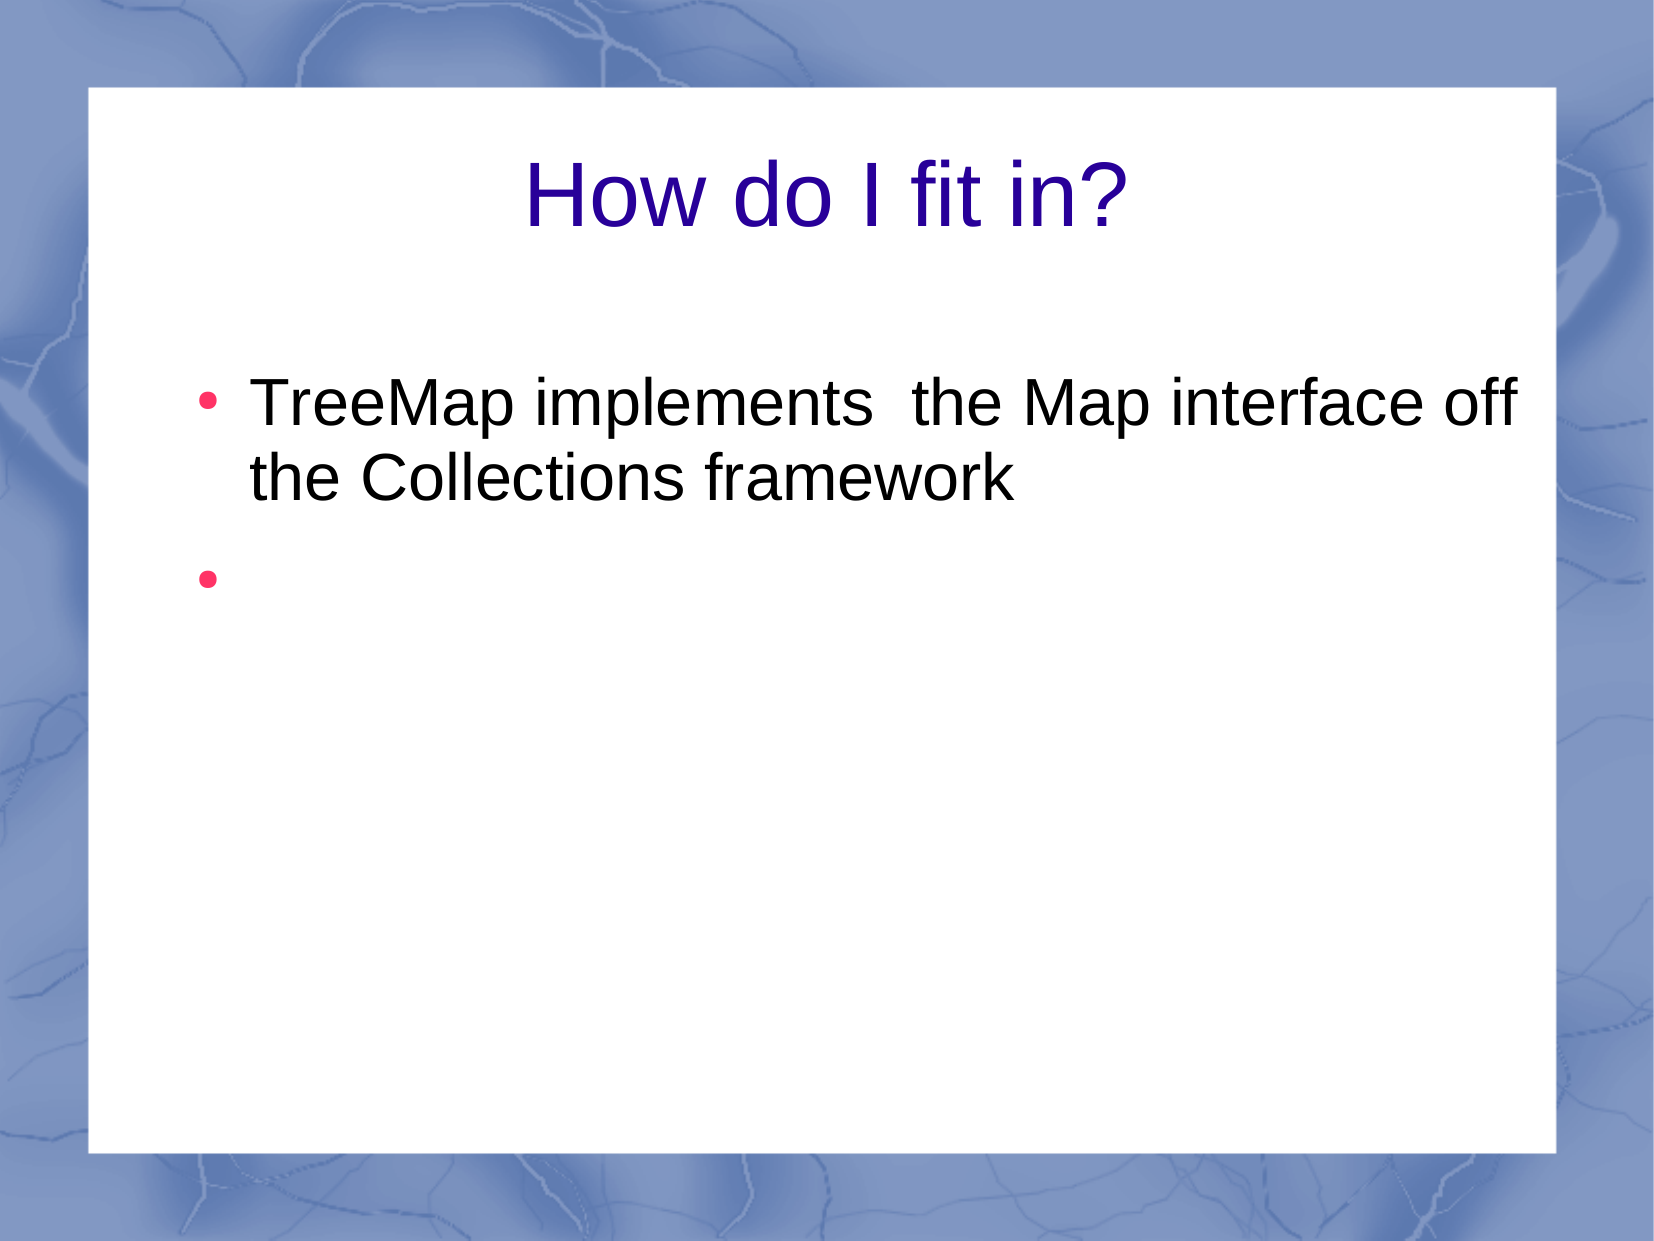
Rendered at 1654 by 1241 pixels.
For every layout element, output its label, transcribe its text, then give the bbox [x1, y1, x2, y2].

picture [0, 0, 1654, 1241]
list TreeMap implements the Map interface off the Collections framework [178, 364, 1570, 1147]
title How do I fit in? [118, 90, 1536, 298]
